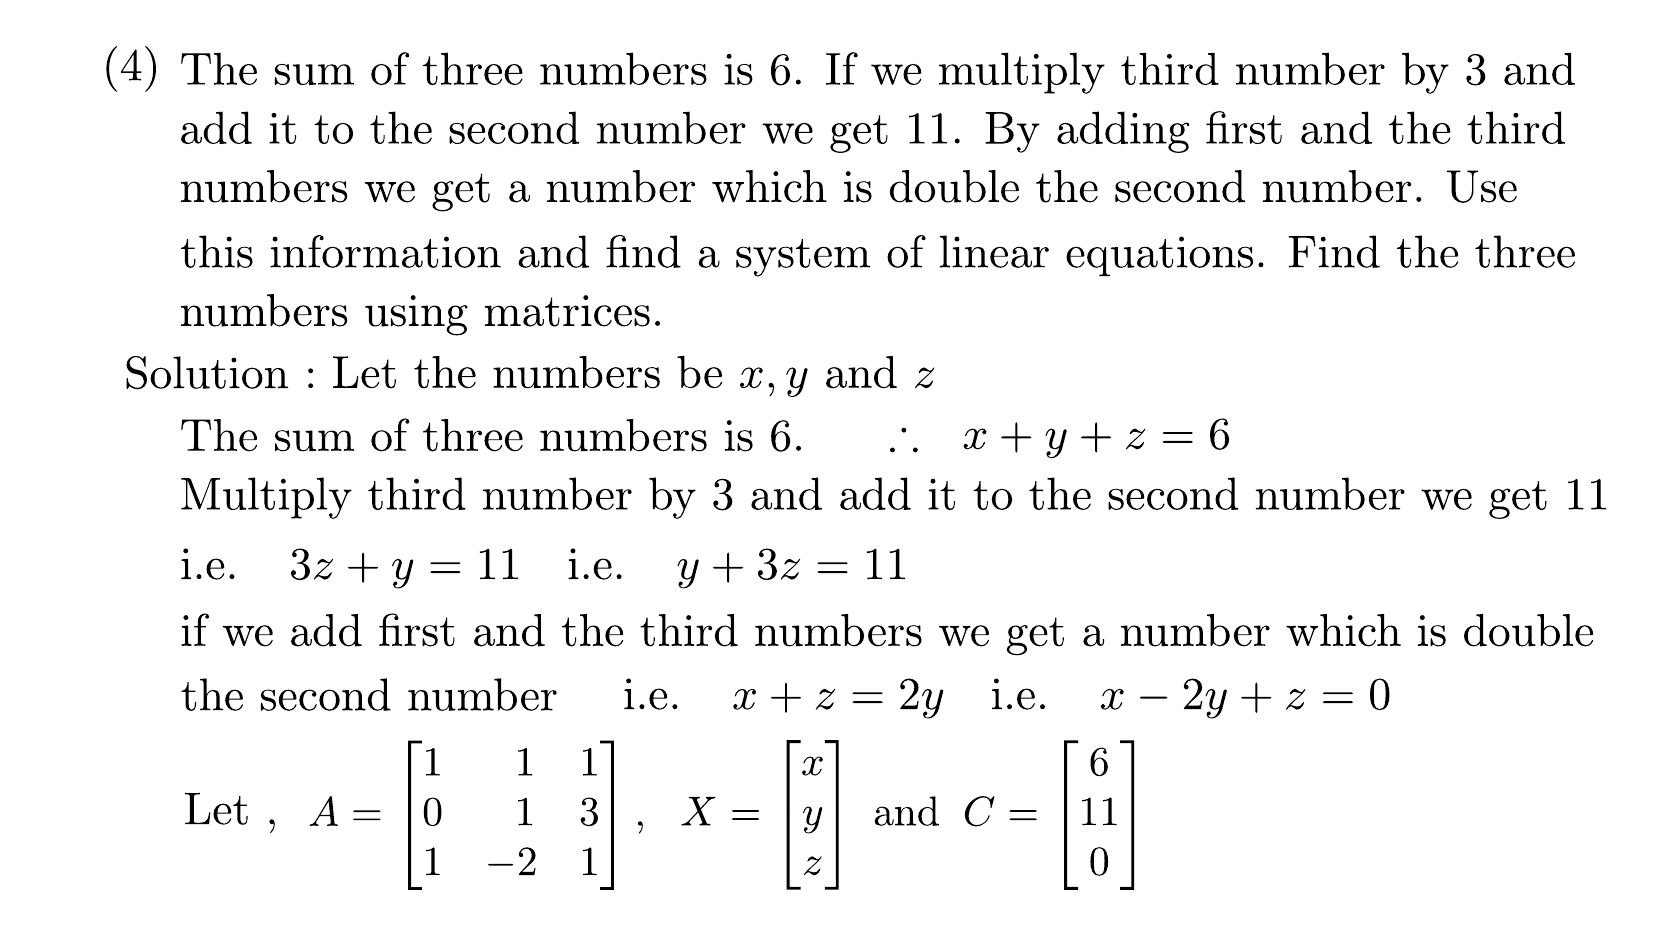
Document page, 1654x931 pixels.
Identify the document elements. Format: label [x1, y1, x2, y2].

text_box [181, 418, 802, 452]
text_box [181, 52, 1575, 94]
text_box [181, 548, 906, 589]
text_box [181, 111, 1565, 153]
text_box [624, 678, 1390, 719]
text_box [681, 740, 939, 890]
text_box [309, 740, 643, 890]
text_box [964, 740, 1135, 890]
text_box [181, 294, 661, 336]
subtitle [47, 35, 1607, 898]
text_box [126, 355, 314, 390]
text_box [181, 613, 1594, 656]
text_box [181, 477, 1607, 519]
text_box [333, 355, 935, 398]
text_box [104, 46, 156, 92]
text_box [181, 234, 1575, 277]
text_box [181, 678, 557, 711]
text_box [181, 170, 1517, 212]
text_box [890, 418, 1230, 459]
text_box [185, 792, 275, 833]
